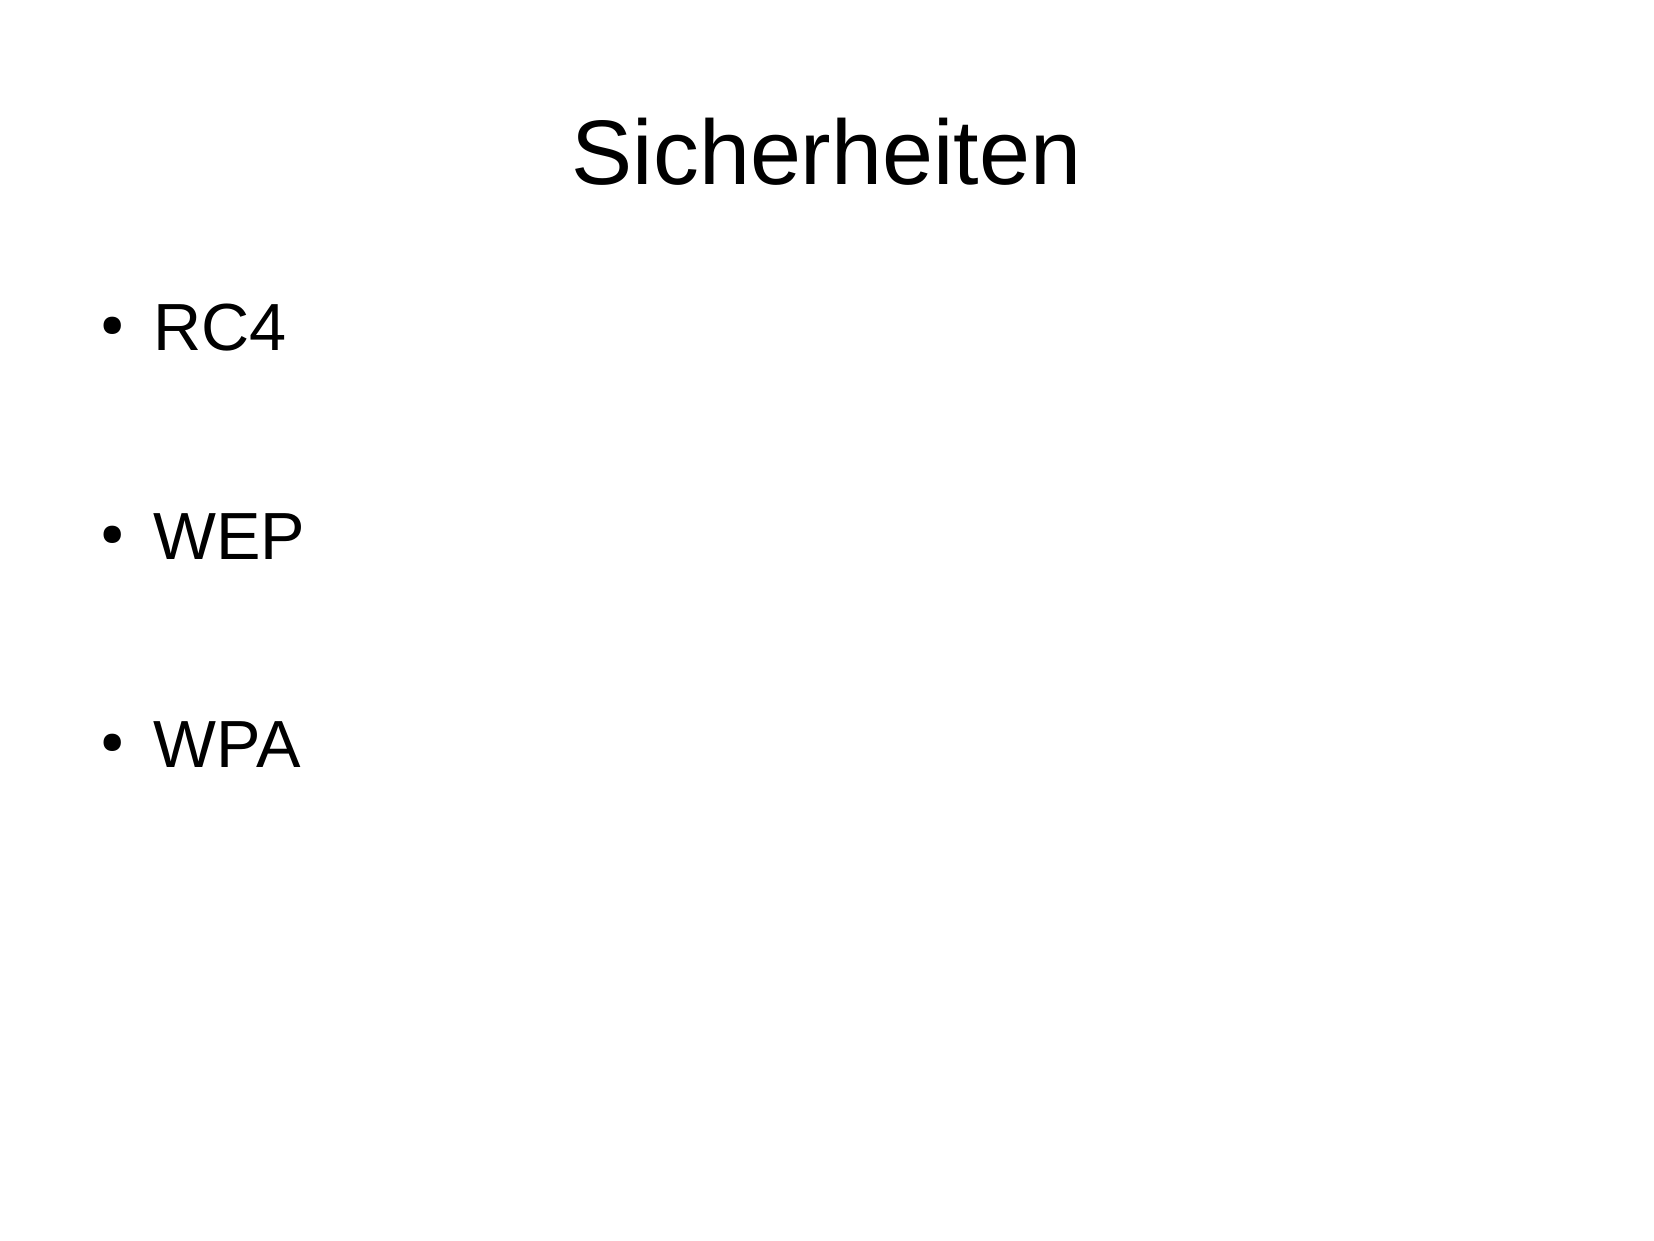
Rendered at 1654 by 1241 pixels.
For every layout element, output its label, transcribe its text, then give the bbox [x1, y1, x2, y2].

title Sicherheiten [82, 49, 1571, 257]
list RC4 WEP WPA [82, 290, 1571, 1010]
